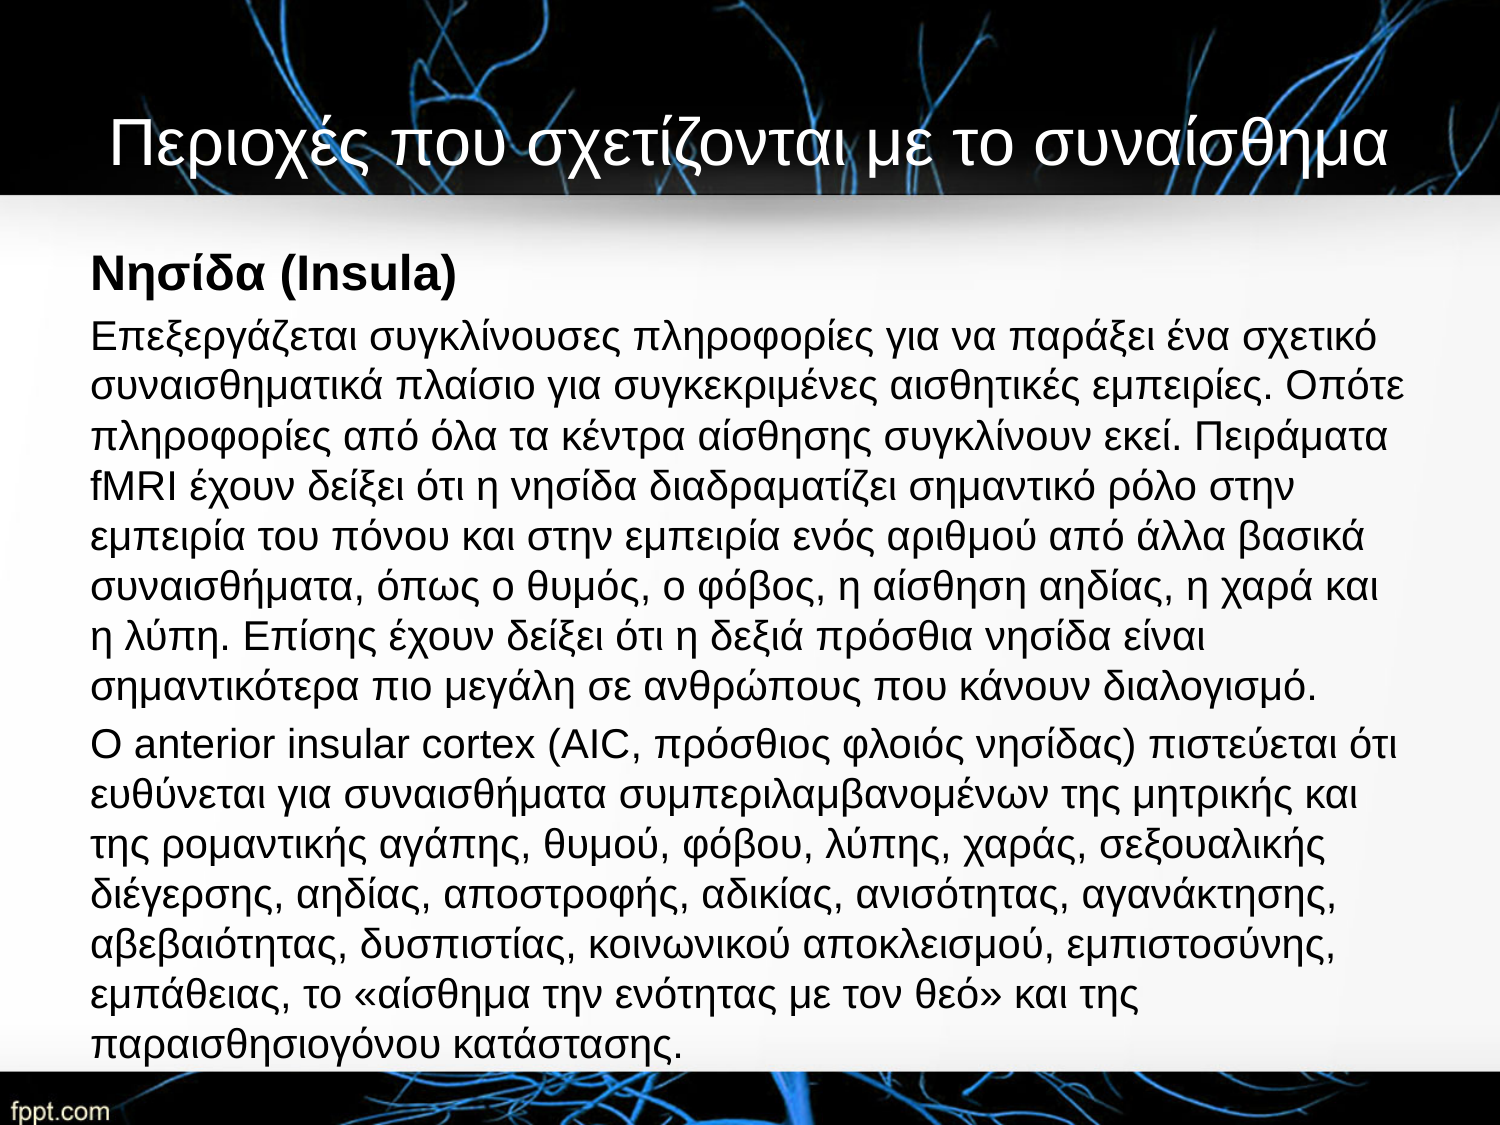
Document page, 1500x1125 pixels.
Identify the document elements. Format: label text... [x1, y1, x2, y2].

picture [0, 0, 1500, 1125]
title Περιοχές που σχετίζονται με το συναίσθημα [75, 45, 1425, 232]
list Νησίδα (Insula) Επεξεργάζεται συγκλίνουσες πληροφορίες για να παράξει ένα σχετικό συναισθηματικά πλαίσιο για συγκεκριμένες αισθητικές εμπειρίες. Οπότε πληροφορίες από όλα τα κέντρα αίσθησης συγκλίνουν εκεί. Πειράματα fMRI έχουν δείξει ότι η νησίδα διαδραματίζει σημαντικό ρόλο στην εμπειρία του πόνου και στην εμπειρία ενός αριθμού από άλλα βασικά συναισθήματα, όπως ο θυμός, ο φόβος, η αίσθηση αηδίας, η χαρά και η λύπη. Επίσης έχουν δείξει ότι η δεξιά πρόσθια νησίδα είναι σημαντικότερα πιο μεγάλη σε ανθρώπους που κάνουν διαλογισμό. Ο anterior insular cortex (AIC, πρόσθιος φλοιός νησίδας) πιστεύεται ότι ευθύνεται για συναισθήματα συμπεριλαμβανομένων της μητρικής και της ρομαντικής αγάπης, θυμού, φόβου, λύπης, χαράς, σεξουαλικής διέγερσης, αηδίας, αποστροφής, αδικίας, ανισότητας, αγανάκτησης, αβεβαιότητας, δυσπιστίας, κοινωνικού αποκλεισμού, εμπιστοσύνης, εμπάθειας, το «αίσθημα την ενότητας με τον θεό» και της παραισθησιογόνου κατάστασης. [75, 232, 1425, 975]
